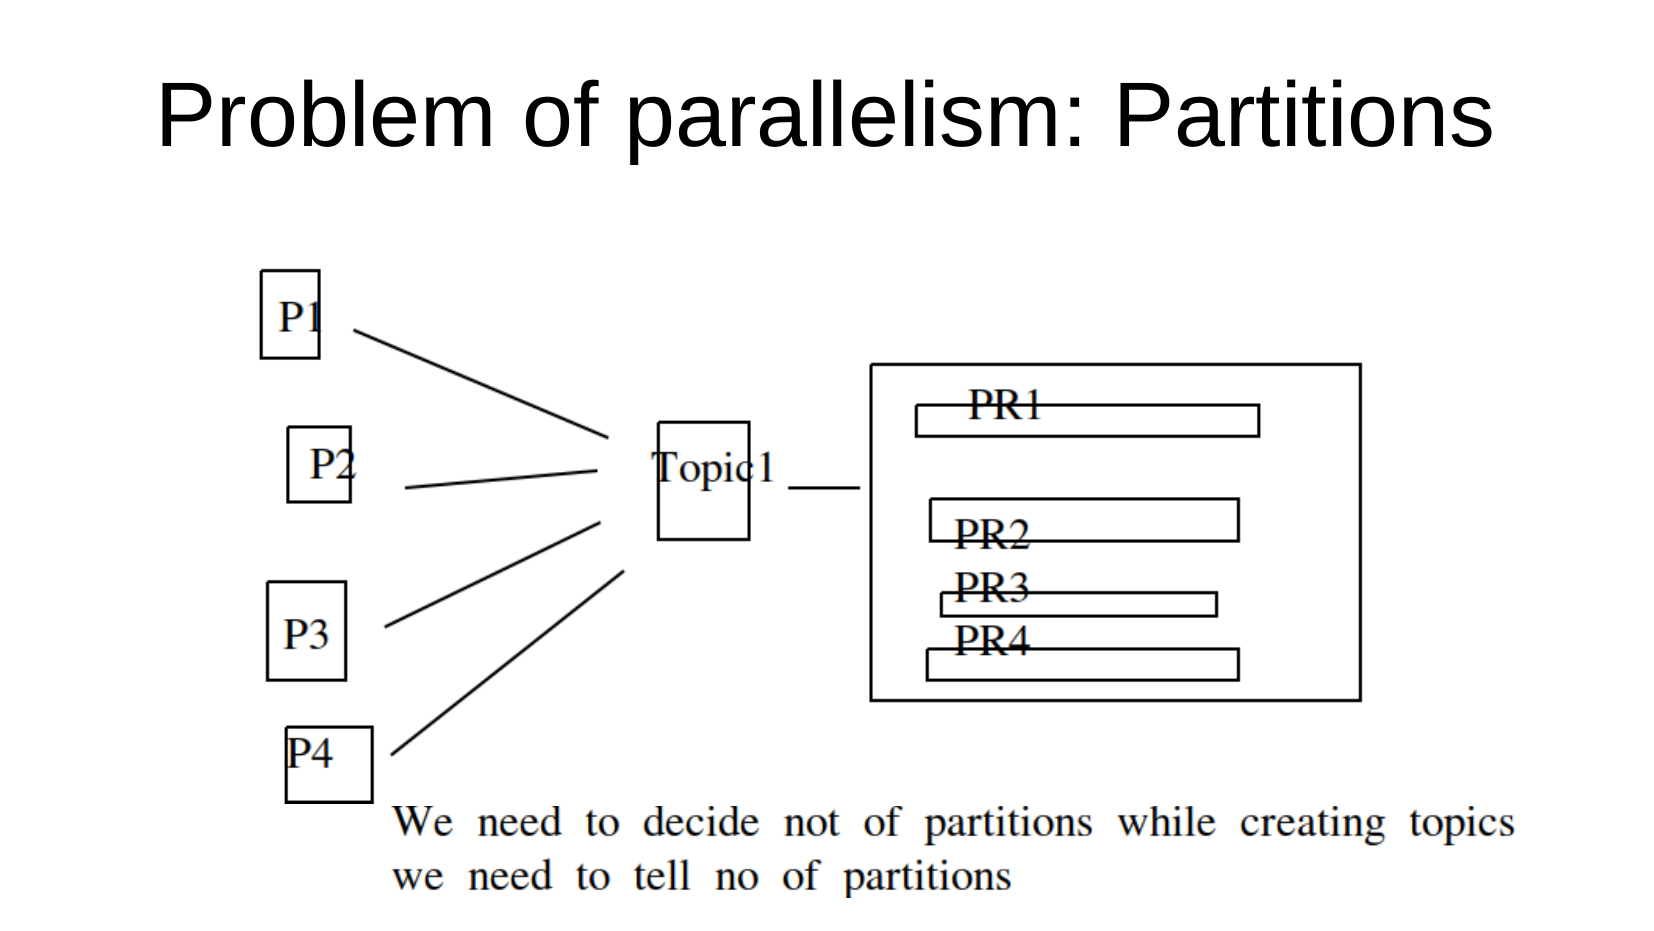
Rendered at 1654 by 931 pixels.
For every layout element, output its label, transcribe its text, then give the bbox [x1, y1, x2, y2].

picture [224, 224, 1442, 805]
picture [354, 806, 1536, 898]
title Problem of parallelism: Partitions [82, 37, 1571, 193]
